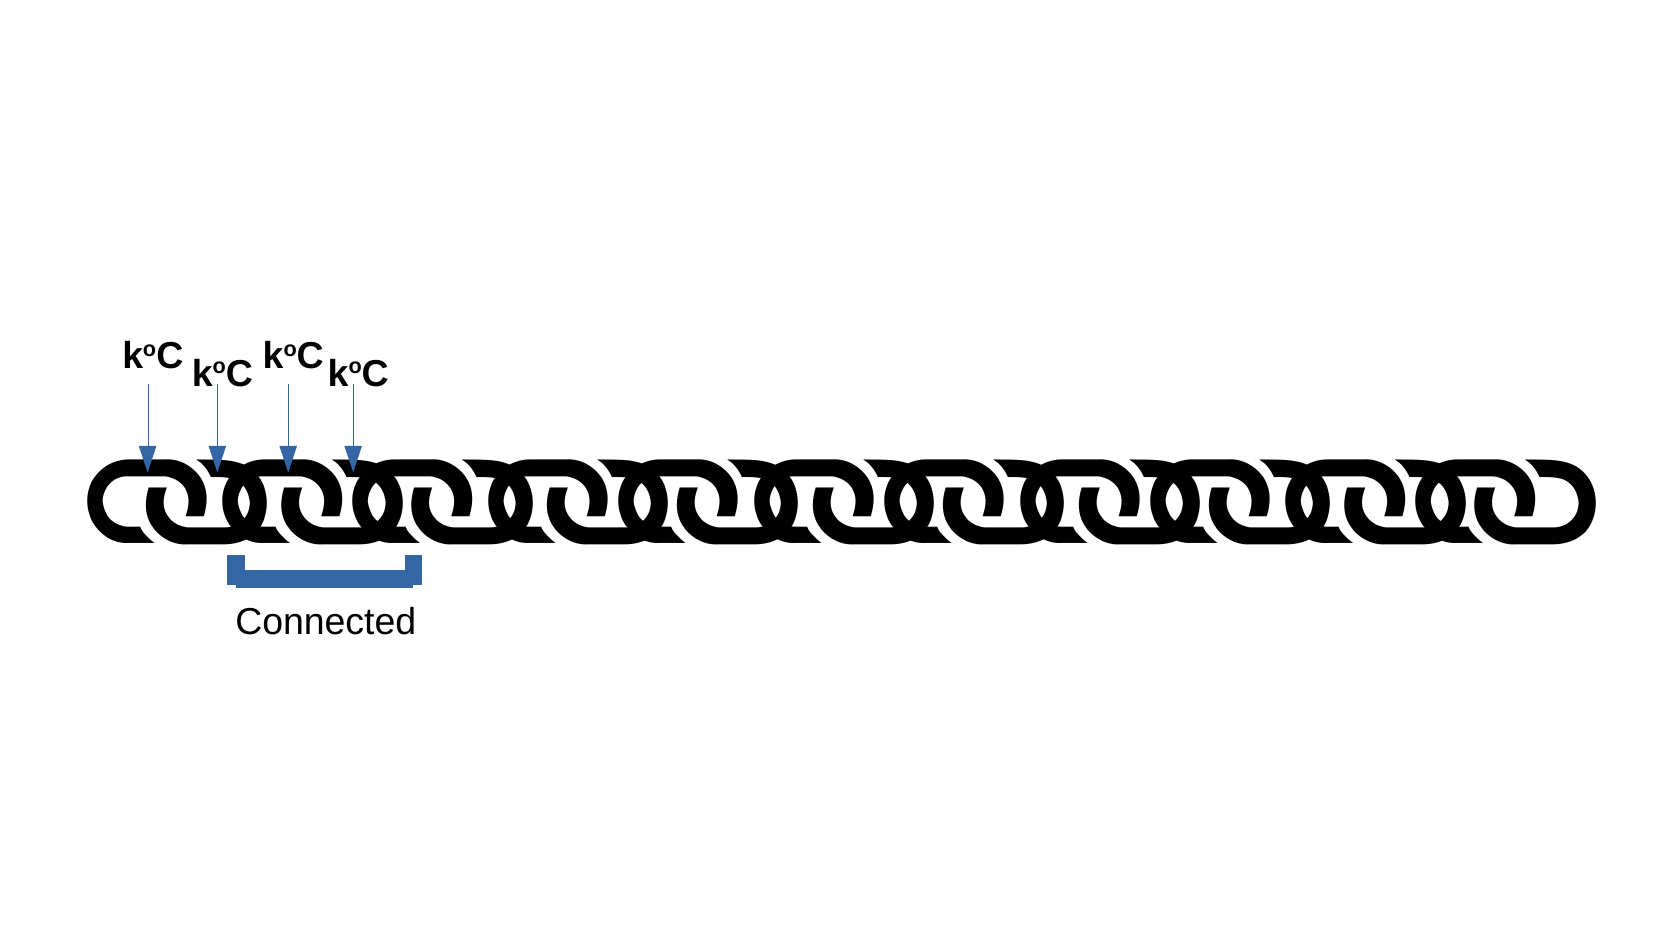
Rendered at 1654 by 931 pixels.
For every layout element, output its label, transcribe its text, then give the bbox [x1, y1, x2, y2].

text_box koC [177, 344, 268, 402]
text_box koC [248, 327, 339, 384]
text_box koC [312, 344, 404, 402]
text_box Connected [220, 592, 432, 650]
picture [59, 383, 1625, 621]
text_box koC [107, 327, 199, 384]
